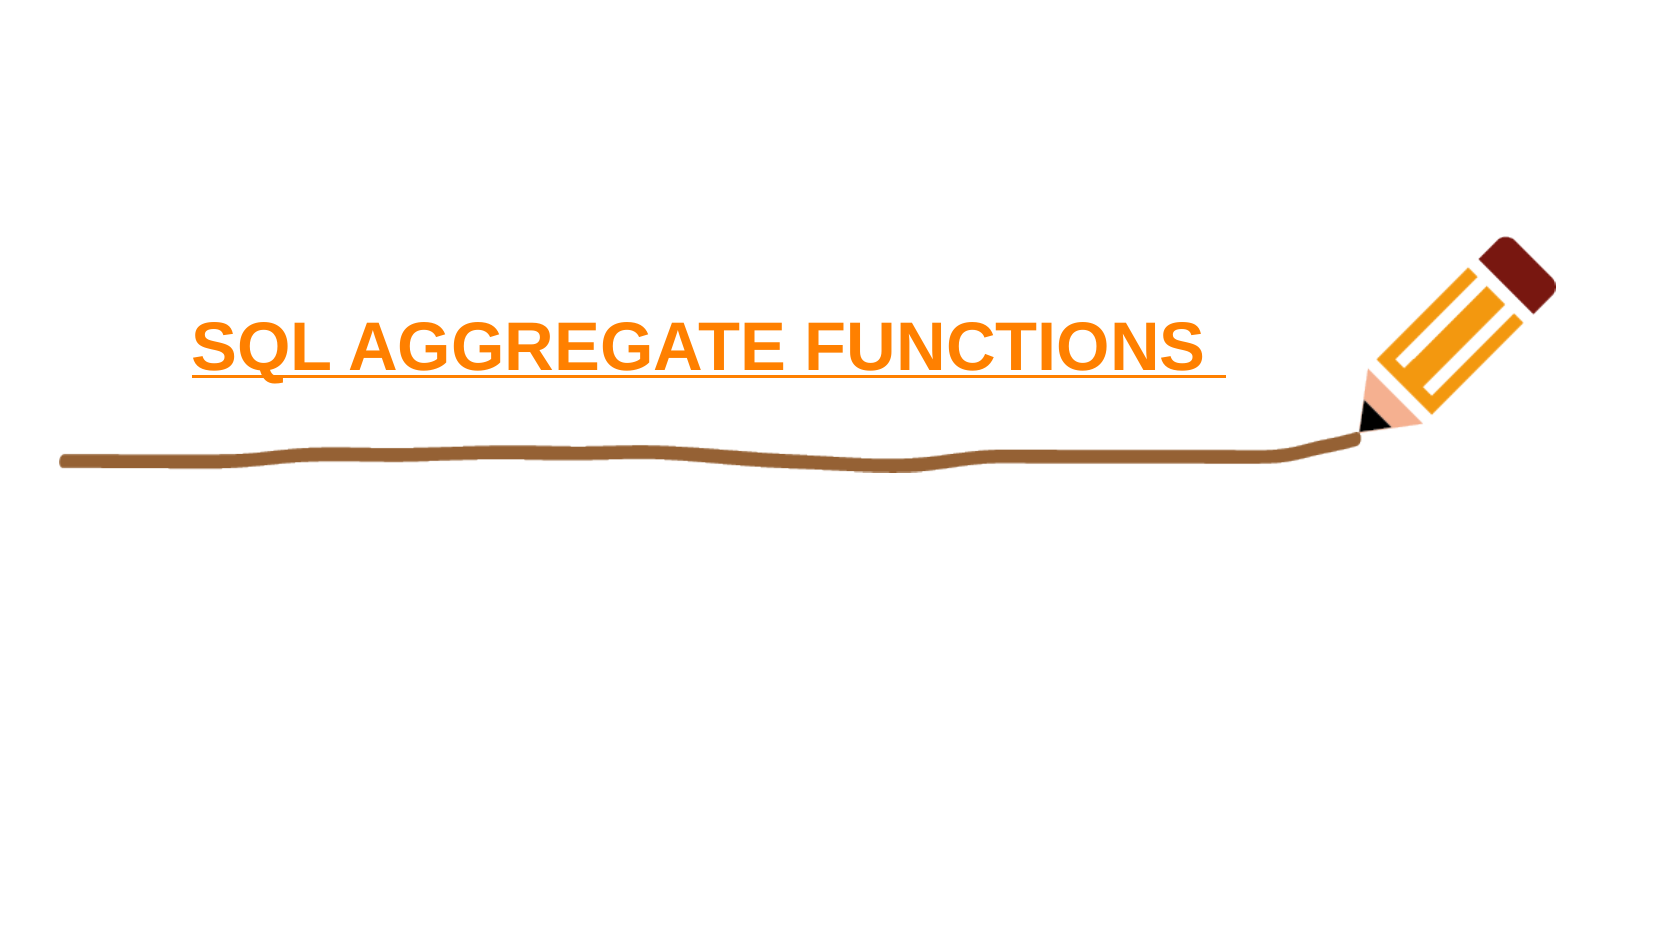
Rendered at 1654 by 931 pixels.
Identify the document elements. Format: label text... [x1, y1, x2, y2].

picture [59, 236, 1556, 473]
title SQL AGGREGATE FUNCTIONS [88, 265, 1329, 429]
